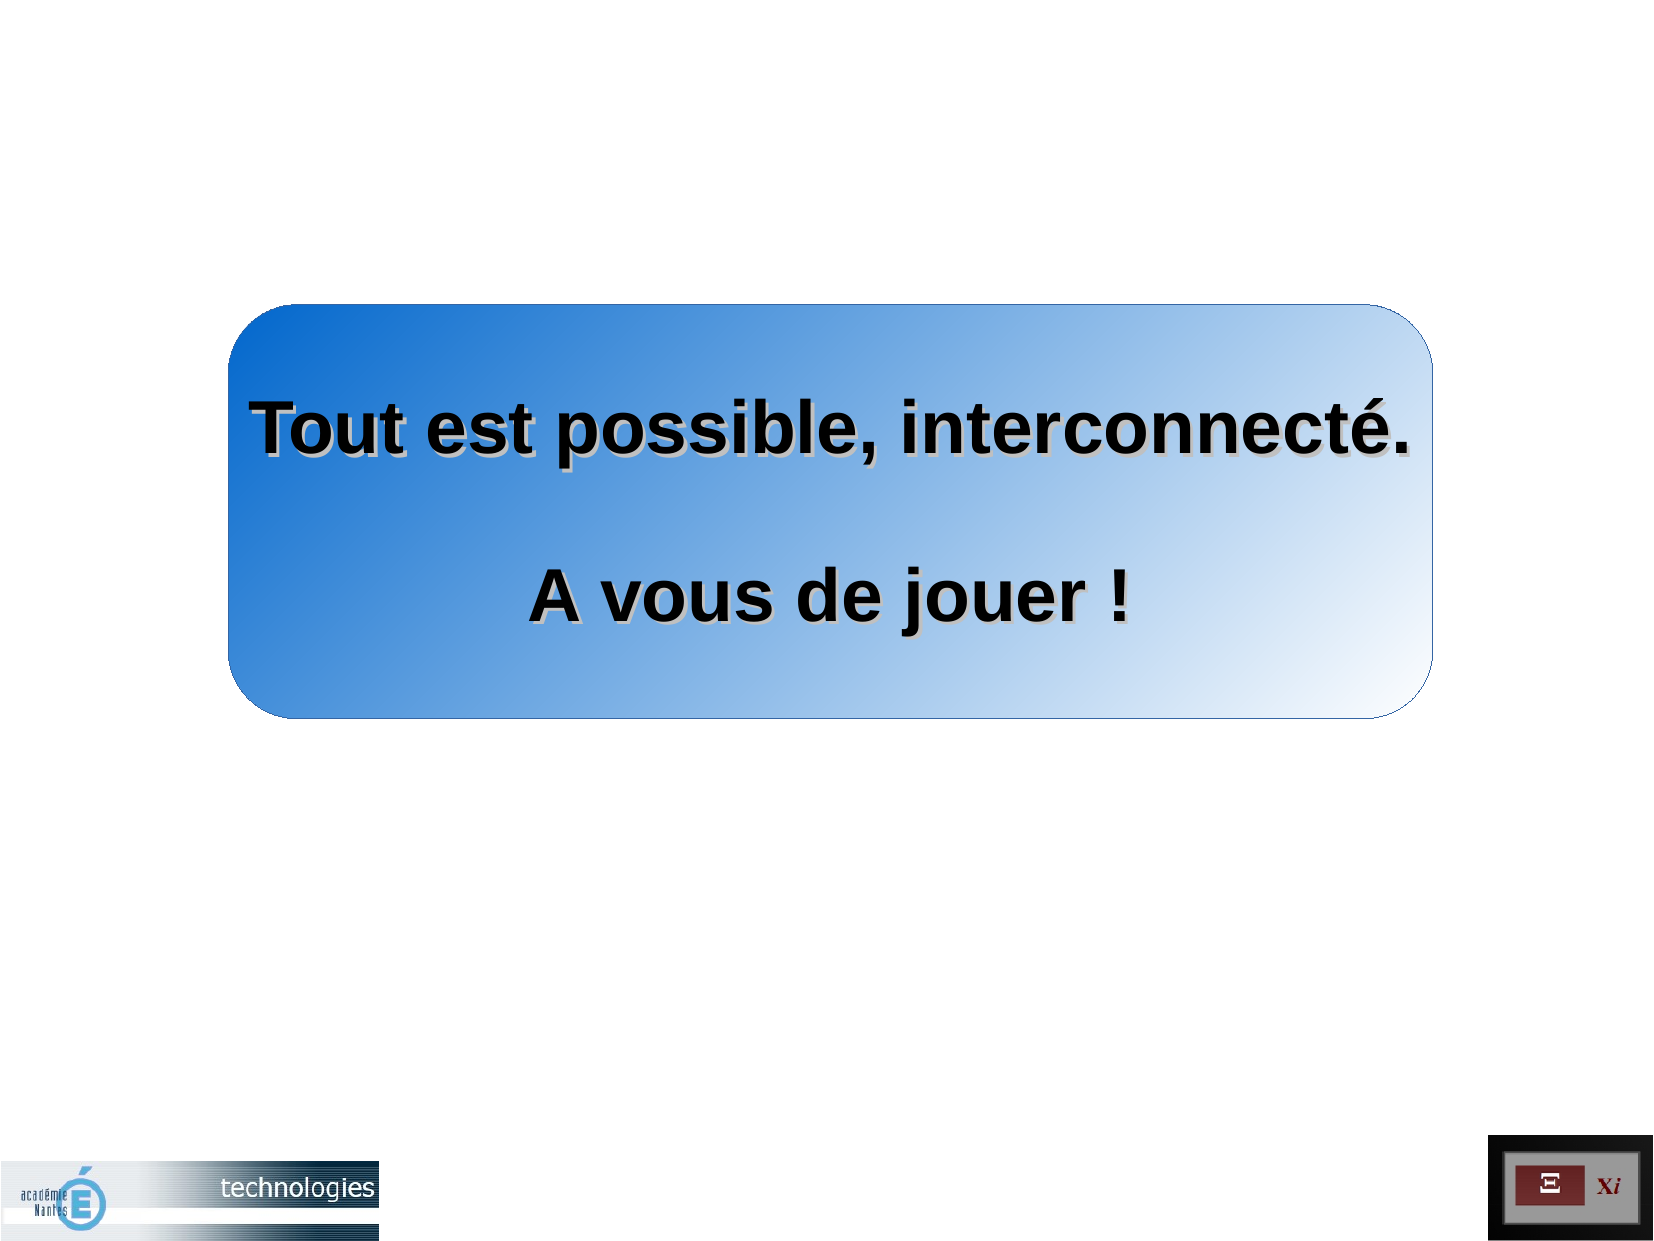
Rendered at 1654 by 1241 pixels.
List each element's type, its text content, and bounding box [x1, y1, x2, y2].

text_box Tout est possible, interconnecté. A vous de jouer ! [228, 304, 1433, 719]
picture [1, 1161, 379, 1241]
picture [1486, 1133, 1654, 1241]
